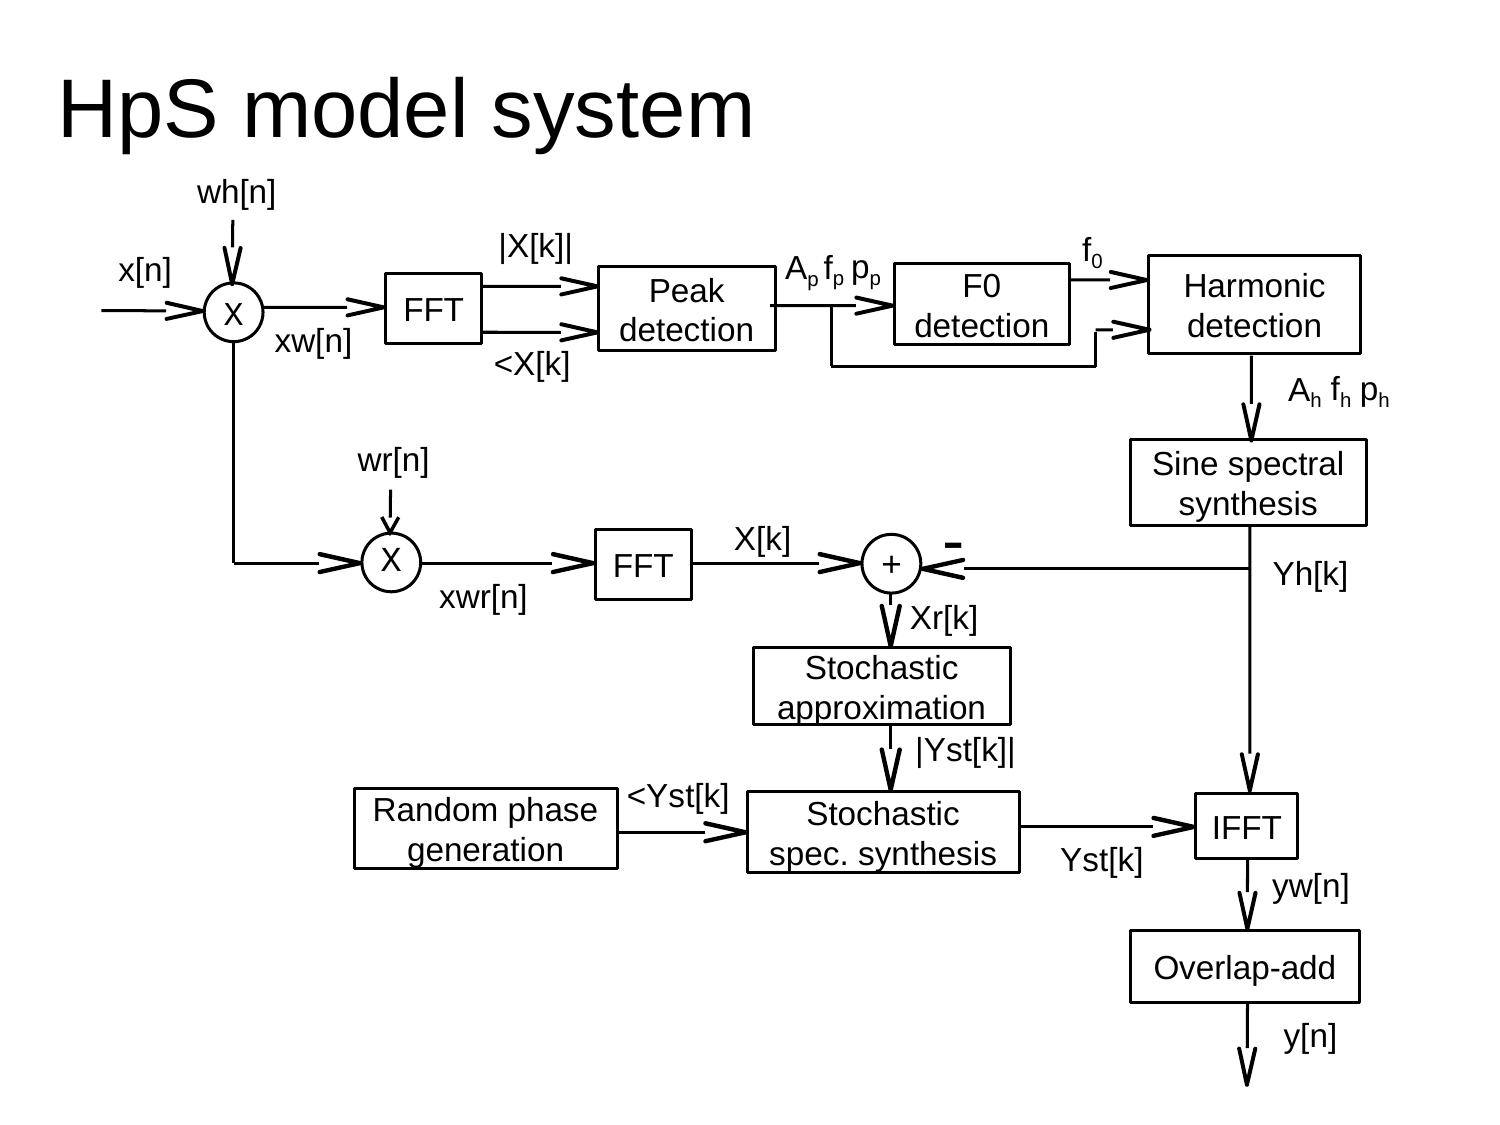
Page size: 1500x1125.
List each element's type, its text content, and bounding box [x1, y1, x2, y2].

text_box Peak detection [598, 266, 776, 351]
text_box Ah [1273, 363, 1315, 430]
text_box FFT [385, 273, 482, 344]
text_box f0 [1067, 224, 1125, 291]
text_box wh[n] [182, 166, 312, 228]
text_box y[n] [1268, 1010, 1367, 1072]
text_box xwr[n] [424, 571, 565, 633]
text_box |Yst[k]| [900, 723, 1055, 786]
text_box Stochastic spec. synthesis [747, 791, 1020, 873]
text_box Stochastic approximation [753, 647, 1011, 725]
text_box fh [1315, 363, 1345, 430]
text_box wr[n] [342, 434, 463, 496]
text_box Xr[k] [895, 592, 1021, 654]
text_box + [862, 534, 921, 594]
text_box <Yst[k] [612, 770, 769, 832]
text_box F0 detection [894, 263, 1070, 345]
text_box Overlap-add [1130, 930, 1360, 1003]
text_box Sine spectral synthesis [1130, 439, 1367, 526]
text_box yw[n] [1257, 860, 1384, 922]
text_box Harmonic detection [1148, 255, 1361, 354]
text_box X[k] [821, 569, 846, 575]
text_box X [361, 533, 421, 592]
text_box - [927, 496, 1008, 592]
text_box X[k] [719, 513, 846, 575]
text_box xw[n] [259, 315, 387, 377]
text_box fp [808, 241, 836, 308]
text_box Yh[k] [1257, 548, 1383, 610]
text_box Ap [770, 242, 830, 309]
text_box |X[k]| [483, 220, 607, 282]
text_box FFT [595, 529, 692, 600]
text_box ph [1345, 363, 1414, 430]
title HpS model system [57, 15, 1408, 204]
text_box x[n] [103, 244, 201, 306]
text_box pp [836, 241, 905, 308]
text_box Yst[k] [1045, 833, 1179, 895]
text_box <X[k] [478, 338, 605, 400]
text_box X [204, 282, 264, 342]
text_box Random phase generation [354, 788, 618, 869]
text_box IFFT [1195, 793, 1298, 859]
